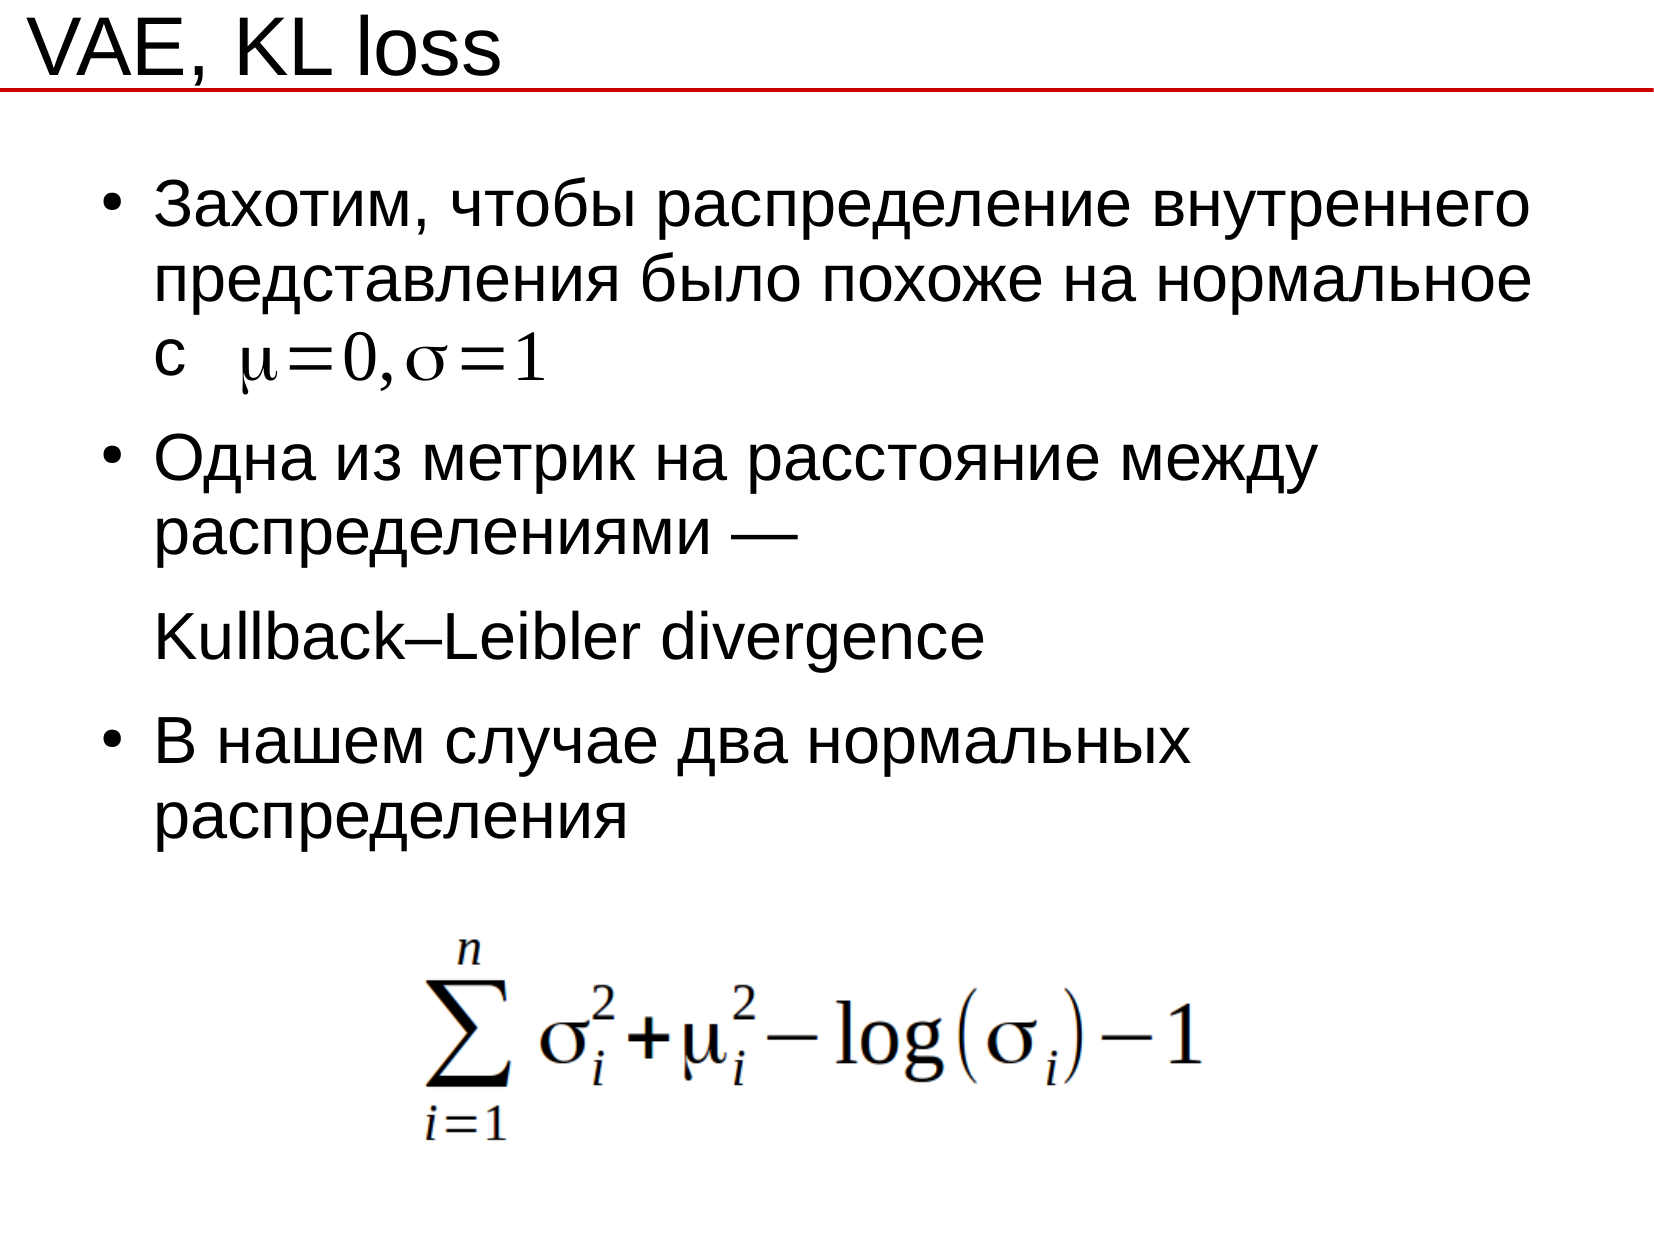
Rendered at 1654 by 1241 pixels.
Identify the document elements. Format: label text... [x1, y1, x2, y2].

picture [405, 921, 1218, 1171]
list Захотим, чтобы распределение внутреннего представления было похоже на нормальное с Одна из метрик на расстояние между распределениями — Kullback–Leibler divergence В нашем случае два нормальных распределения [82, 165, 1571, 886]
chart [231, 315, 556, 398]
title VAE, KL loss [26, 0, 1471, 94]
